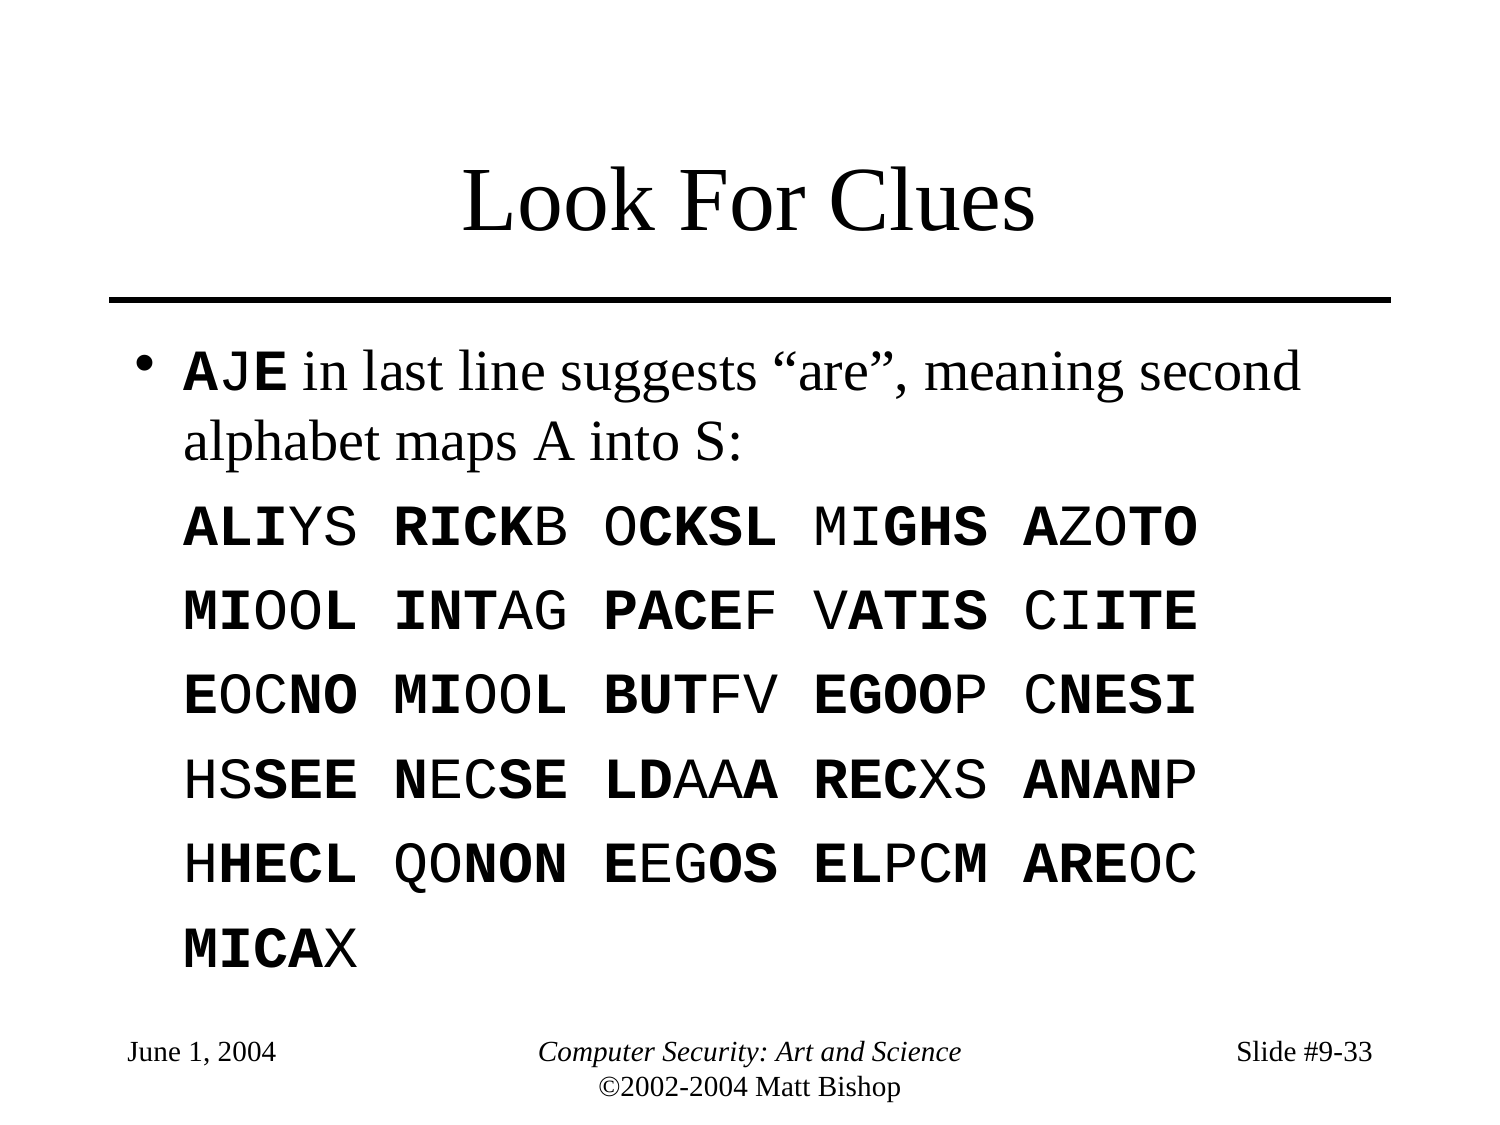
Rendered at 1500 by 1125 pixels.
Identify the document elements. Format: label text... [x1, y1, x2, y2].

list AJE in last line suggests “are”, meaning second alphabet maps A into S: ALIYS RICKB OCKSL MIGHS AZOTO MIOOL INTAG PACEF VATIS CIITE EOCNO MIOOL BUTFV EGOOP CNESI HSSEE NECSE LDAAA RECXS ANANP HHECL QONON EEGOS ELPCM AREOC MICAX [112, 324, 1388, 1000]
title Look For Clues [112, 99, 1388, 288]
